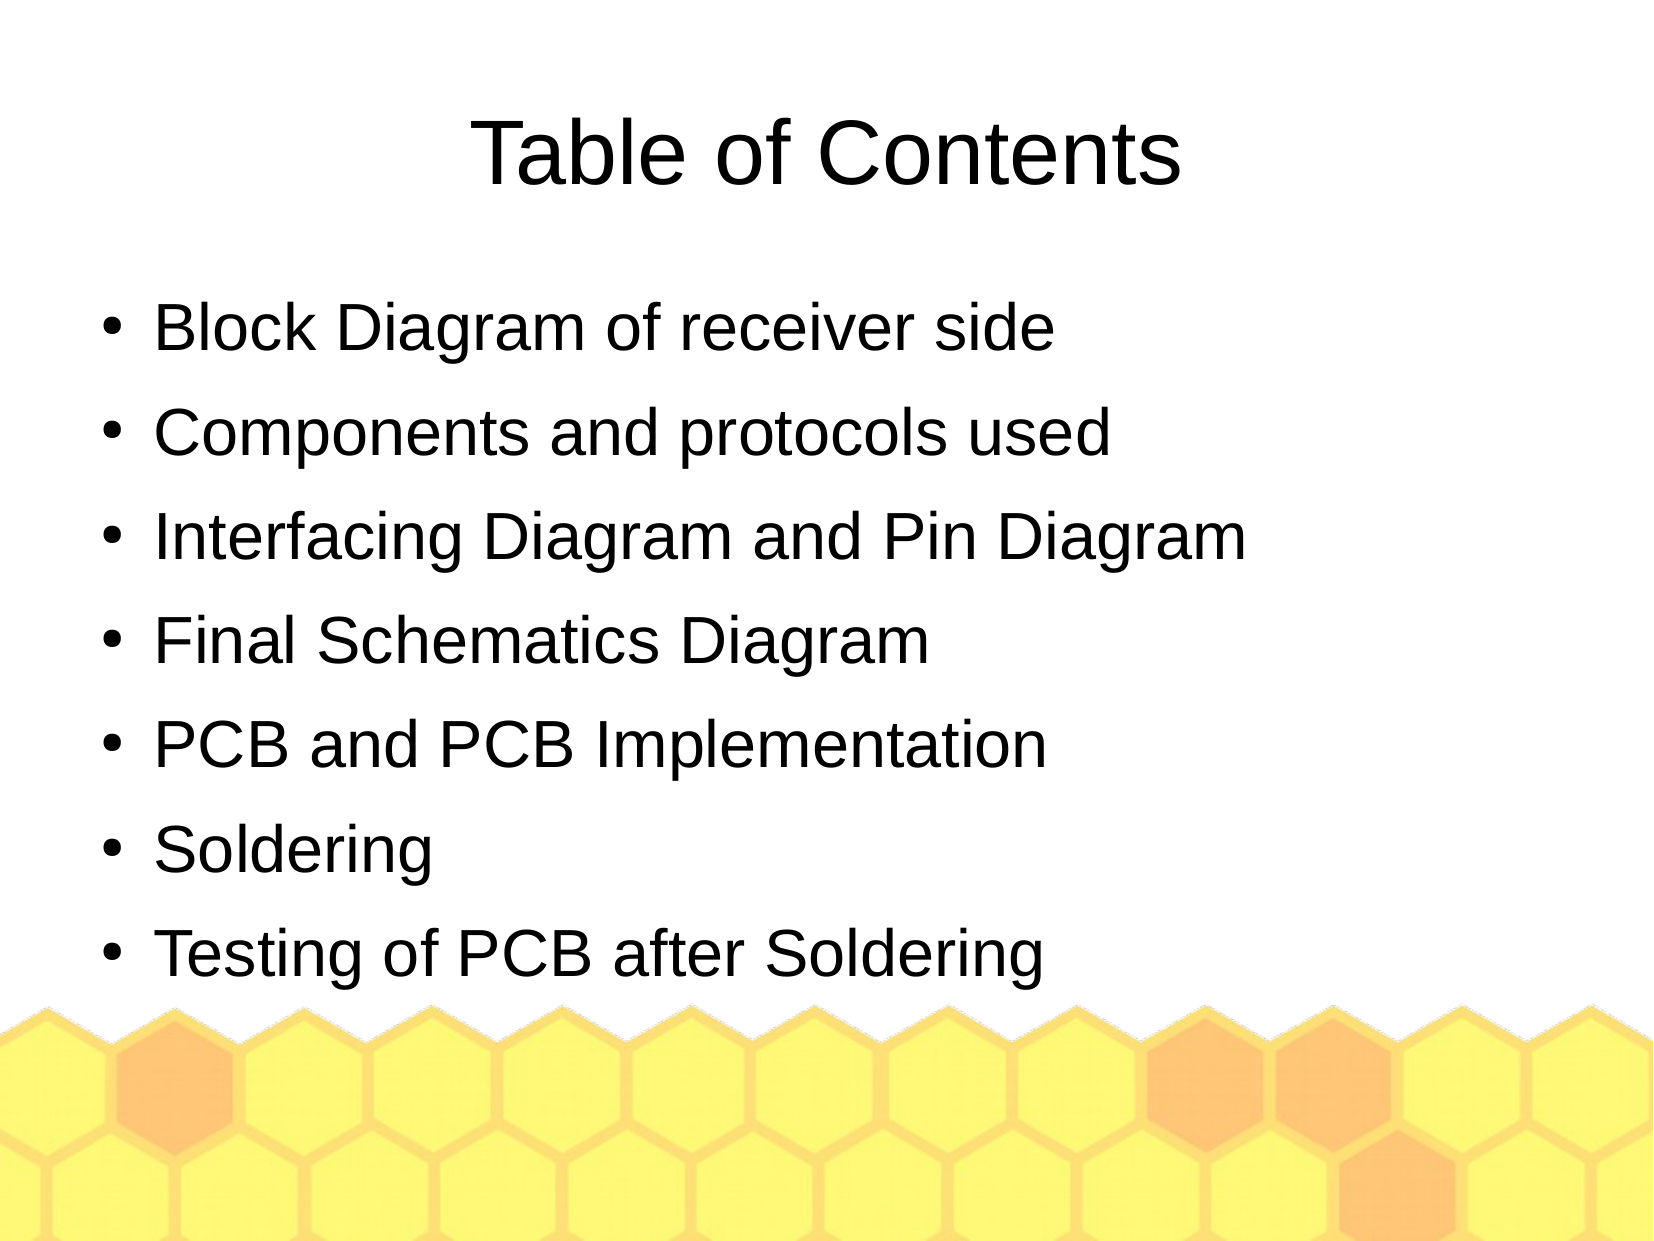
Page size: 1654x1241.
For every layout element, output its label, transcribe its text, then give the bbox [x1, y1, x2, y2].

list Block Diagram of receiver side Components and protocols used Interfacing Diagram and Pin Diagram Final Schematics Diagram PCB and PCB Implementation Soldering Testing of PCB after Soldering [82, 290, 1571, 1010]
picture [0, 1001, 1654, 1241]
title Table of Contents [82, 49, 1571, 257]
